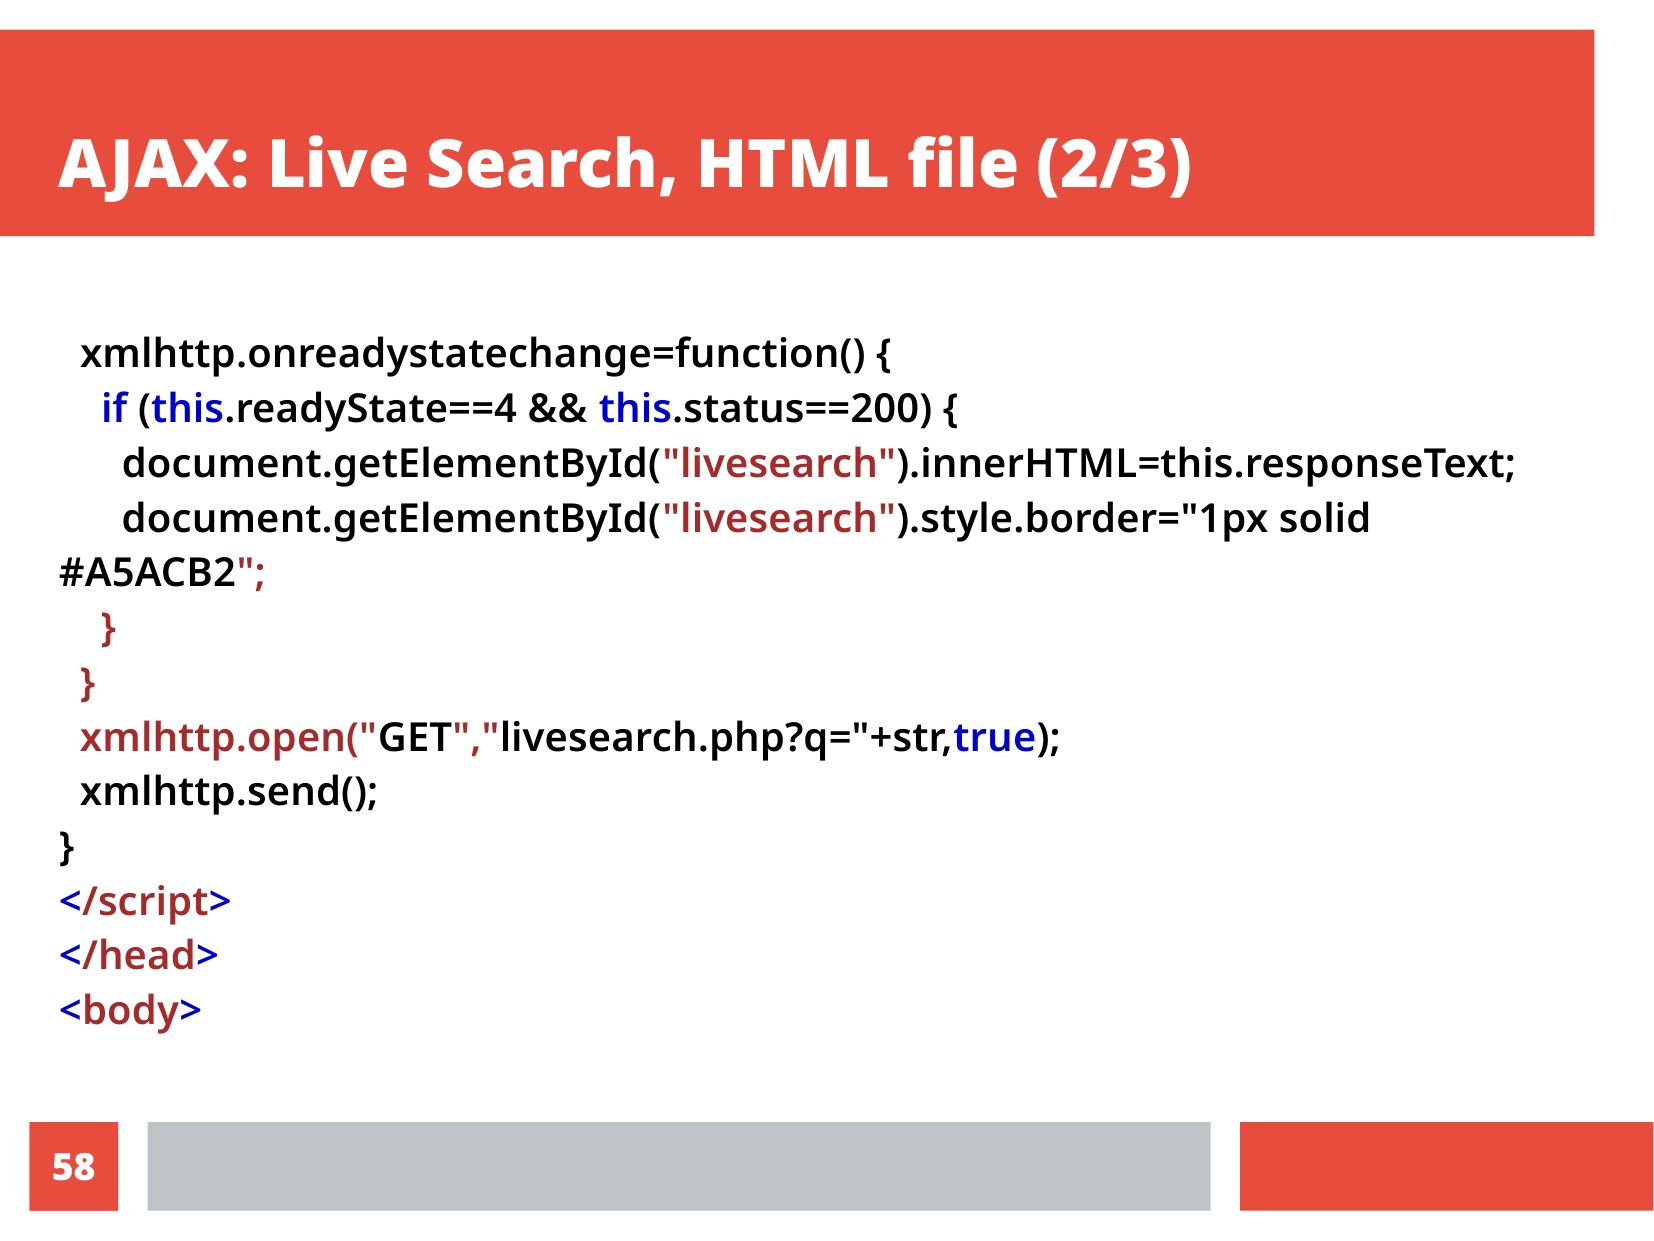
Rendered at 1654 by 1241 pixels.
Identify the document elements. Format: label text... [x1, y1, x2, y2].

list xmlhttp.onreadystatechange=function() { if (this.readyState==4 && this.status==200) { document.getElementById("livesearch").innerHTML=this.responseText; document.getElementById("livesearch").style.border="1px solid #A5ACB2"; } } xmlhttp.open("GET","livesearch.php?q="+str,true); xmlhttp.send(); } </script> </head> <body> [59, 324, 1565, 1093]
title AJAX: Live Search, HTML file (2/3) [59, 59, 1595, 207]
